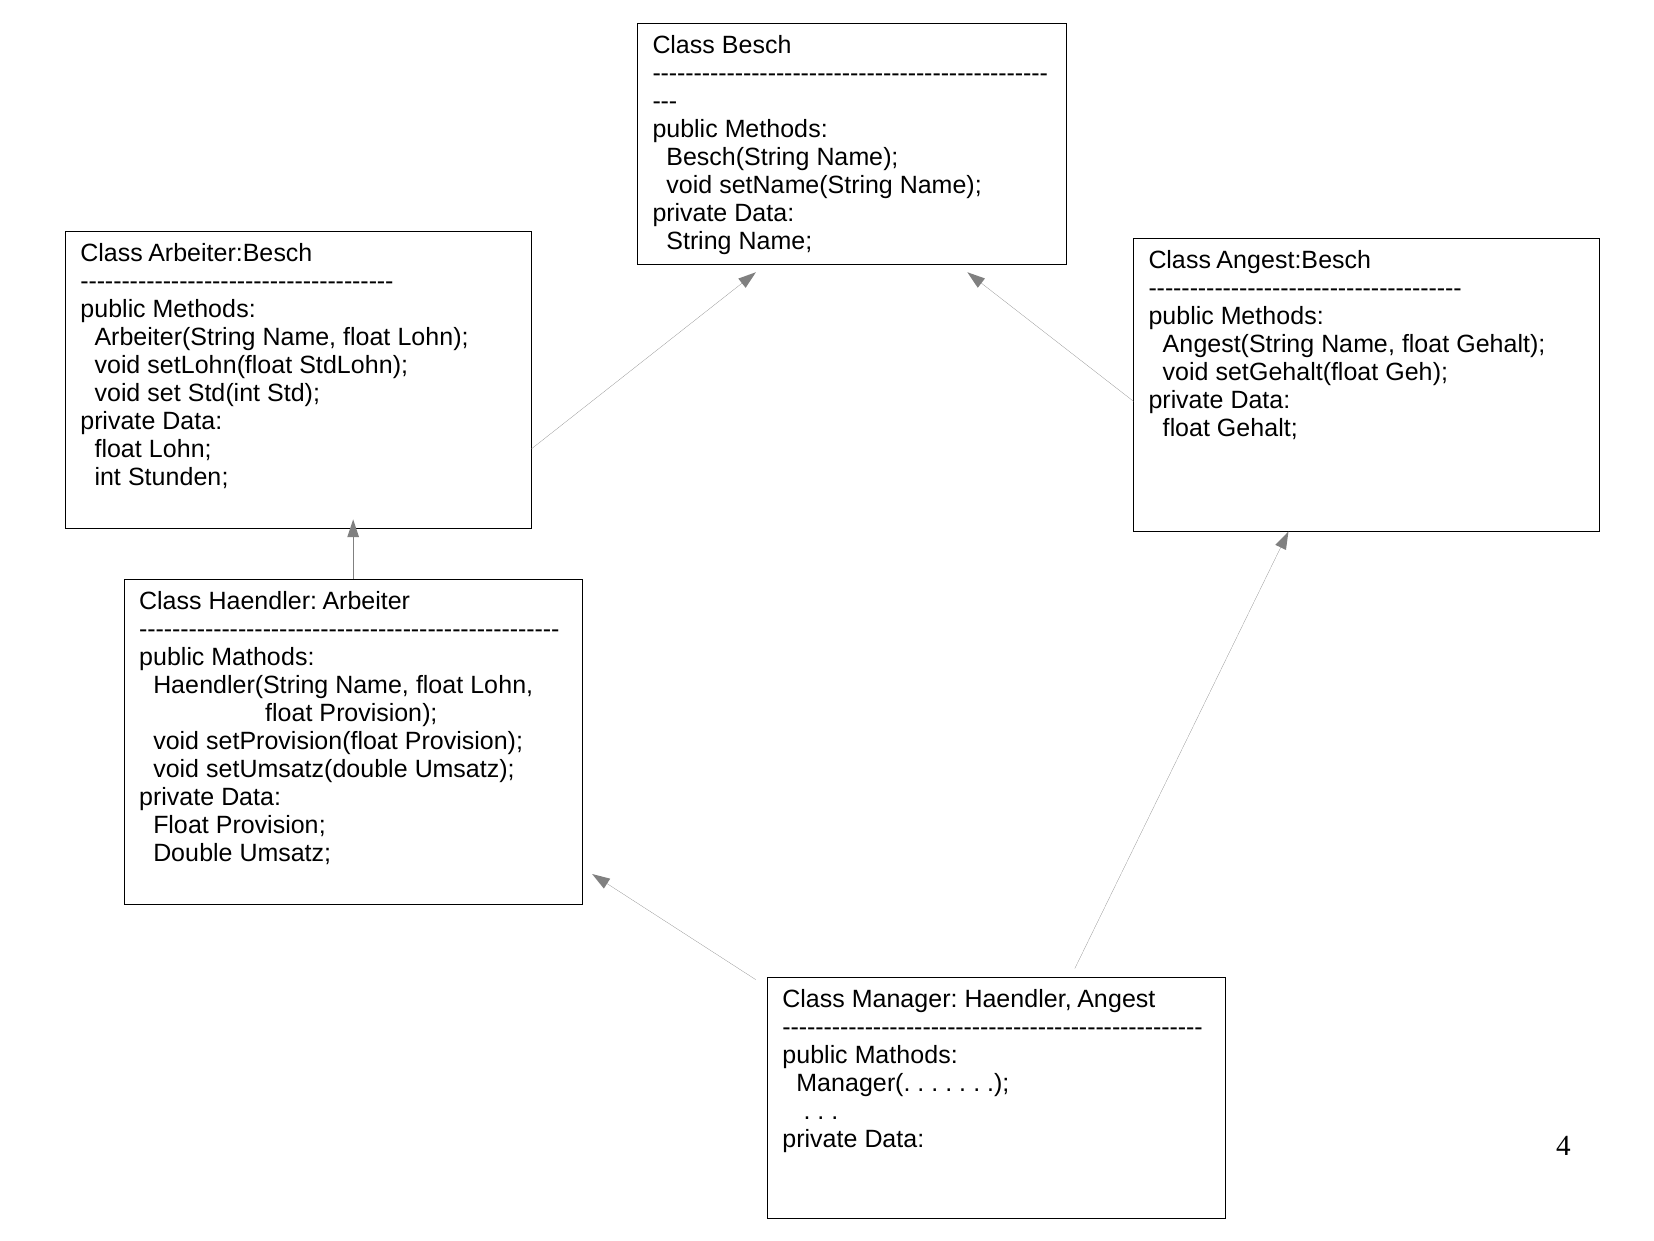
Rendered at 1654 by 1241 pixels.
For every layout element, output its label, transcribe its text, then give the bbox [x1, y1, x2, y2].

text_box Class Haendler: Arbeiter --------------------------------------------------- public Mathods: Haendler(String Name, float Lohn, float Provision); void setProvision(float Provision); void setUmsatz(double Umsatz); private Data: Float Provision; Double Umsatz; [124, 579, 583, 905]
text_box Class Manager: Haendler, Angest --------------------------------------------------- public Mathods: Manager(. . . . . . .); . . . private Data: [767, 977, 1226, 1219]
text_box Class Arbeiter:Besch -------------------------------------- public Methods: Arbeiter(String Name, float Lohn); void setLohn(float StdLohn); void set Std(int Std); private Data: float Lohn; int Stunden; [65, 231, 532, 529]
text_box Class Angest:Besch -------------------------------------- public Methods: Angest(String Name, float Gehalt); void setGehalt(float Geh); private Data: float Gehalt; [1133, 238, 1600, 532]
text_box Class Besch --------------------------------------------------- public Methods: Besch(String Name); void setName(String Name); private Data: String Name; [637, 23, 1067, 265]
